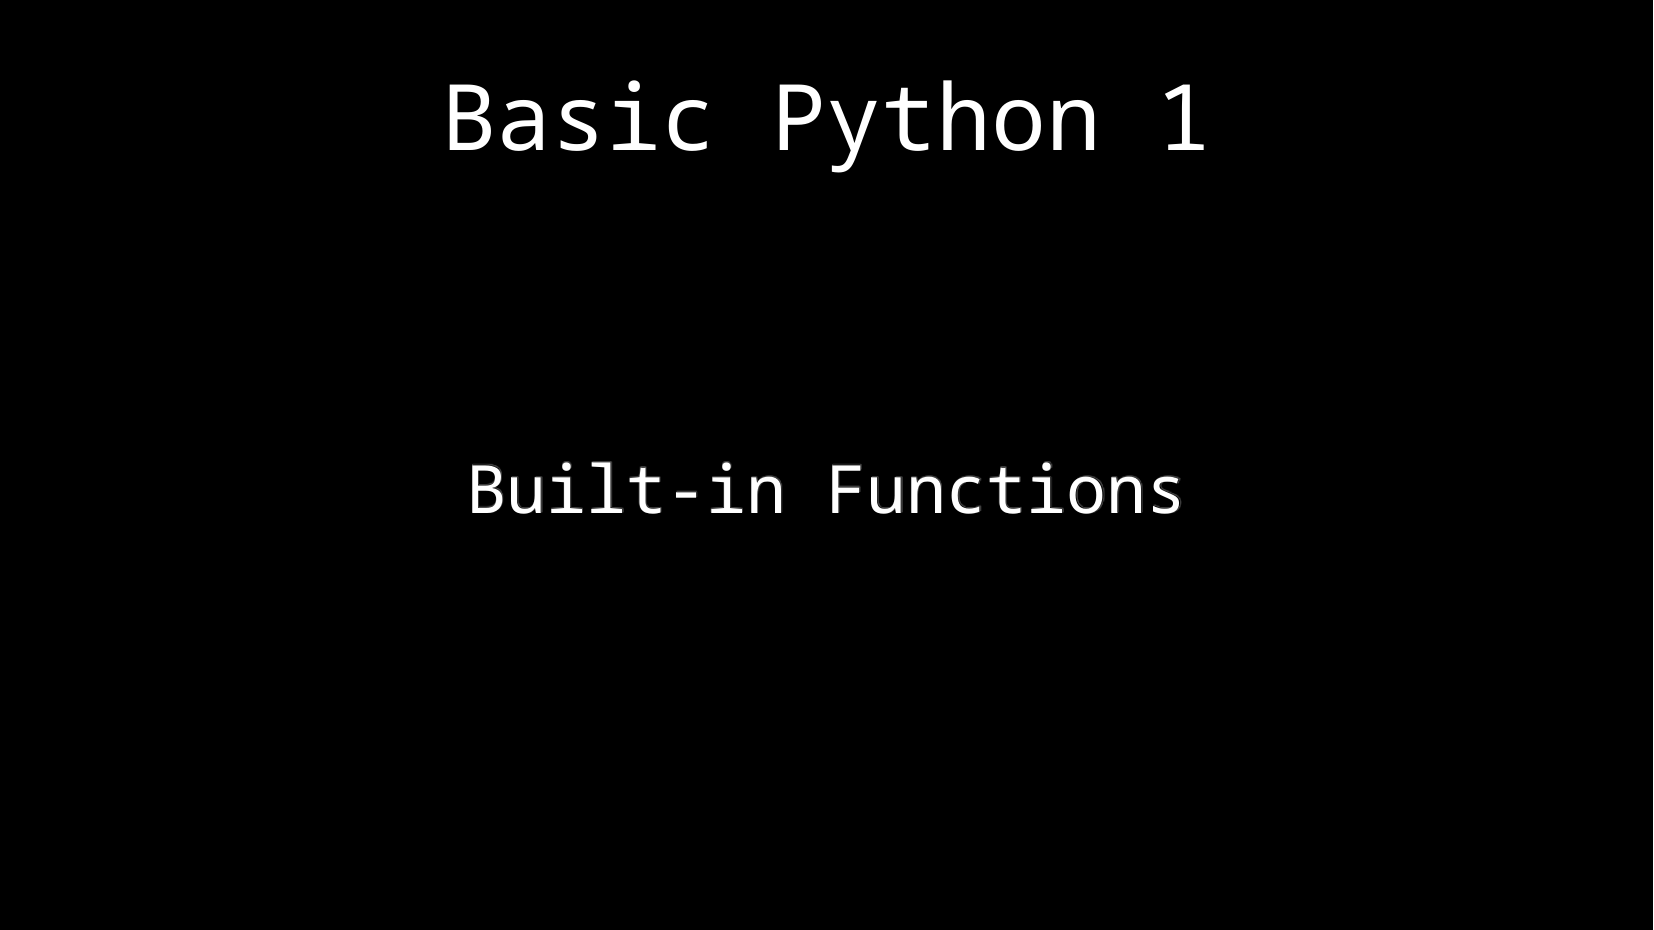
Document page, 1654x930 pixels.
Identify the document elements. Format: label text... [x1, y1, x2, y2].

subtitle Built-in Functions [82, 217, 1571, 757]
title Basic Python 1 [82, 37, 1571, 193]
